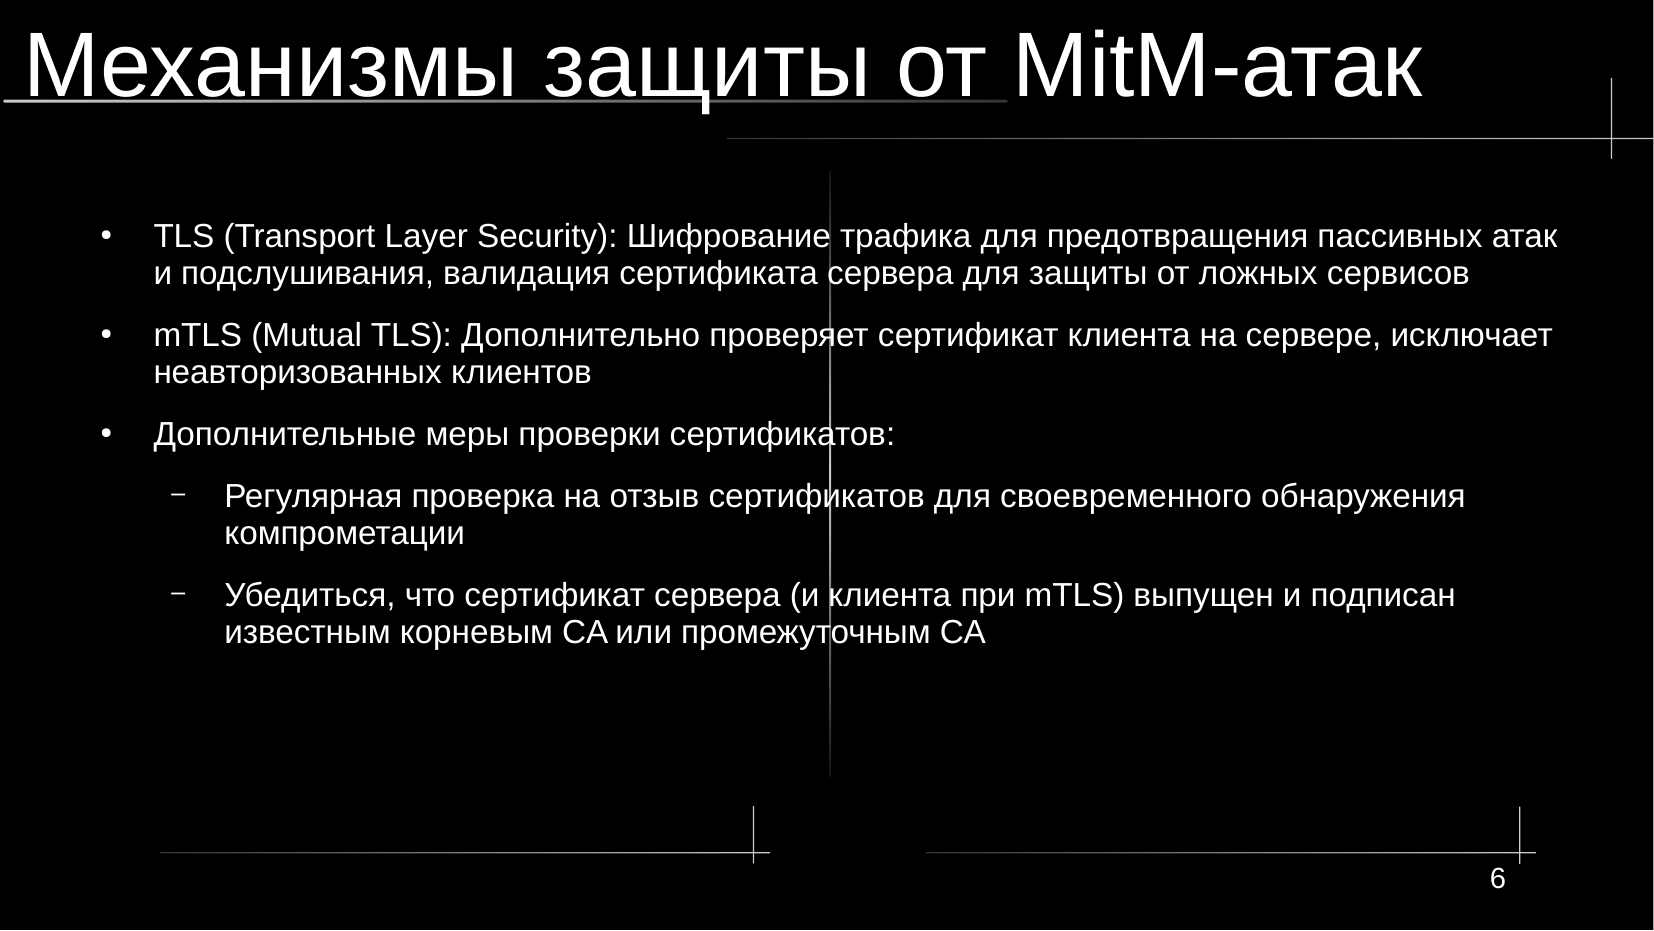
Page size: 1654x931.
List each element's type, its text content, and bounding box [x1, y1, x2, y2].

title Механизмы защиты от MitM-атак [23, 11, 1589, 119]
list TLS (Transport Layer Security): Шифрование трафика для предотвращения пассивных атак и подслушивания, валидация сертификата сервера для защиты от ложных сервисов mTLS (Mutual TLS): Дополнительно проверяет сертификат клиента на сервере, исключает неавторизованных клиентов Дополнительные меры проверки сертификатов: Регулярная проверка на отзыв сертификатов для своевременного обнаружения компрометации Убедиться, что сертификат сервера (и клиента при mTLS) выпущен и подписан известным корневым CA или промежуточным CA [82, 217, 1571, 758]
